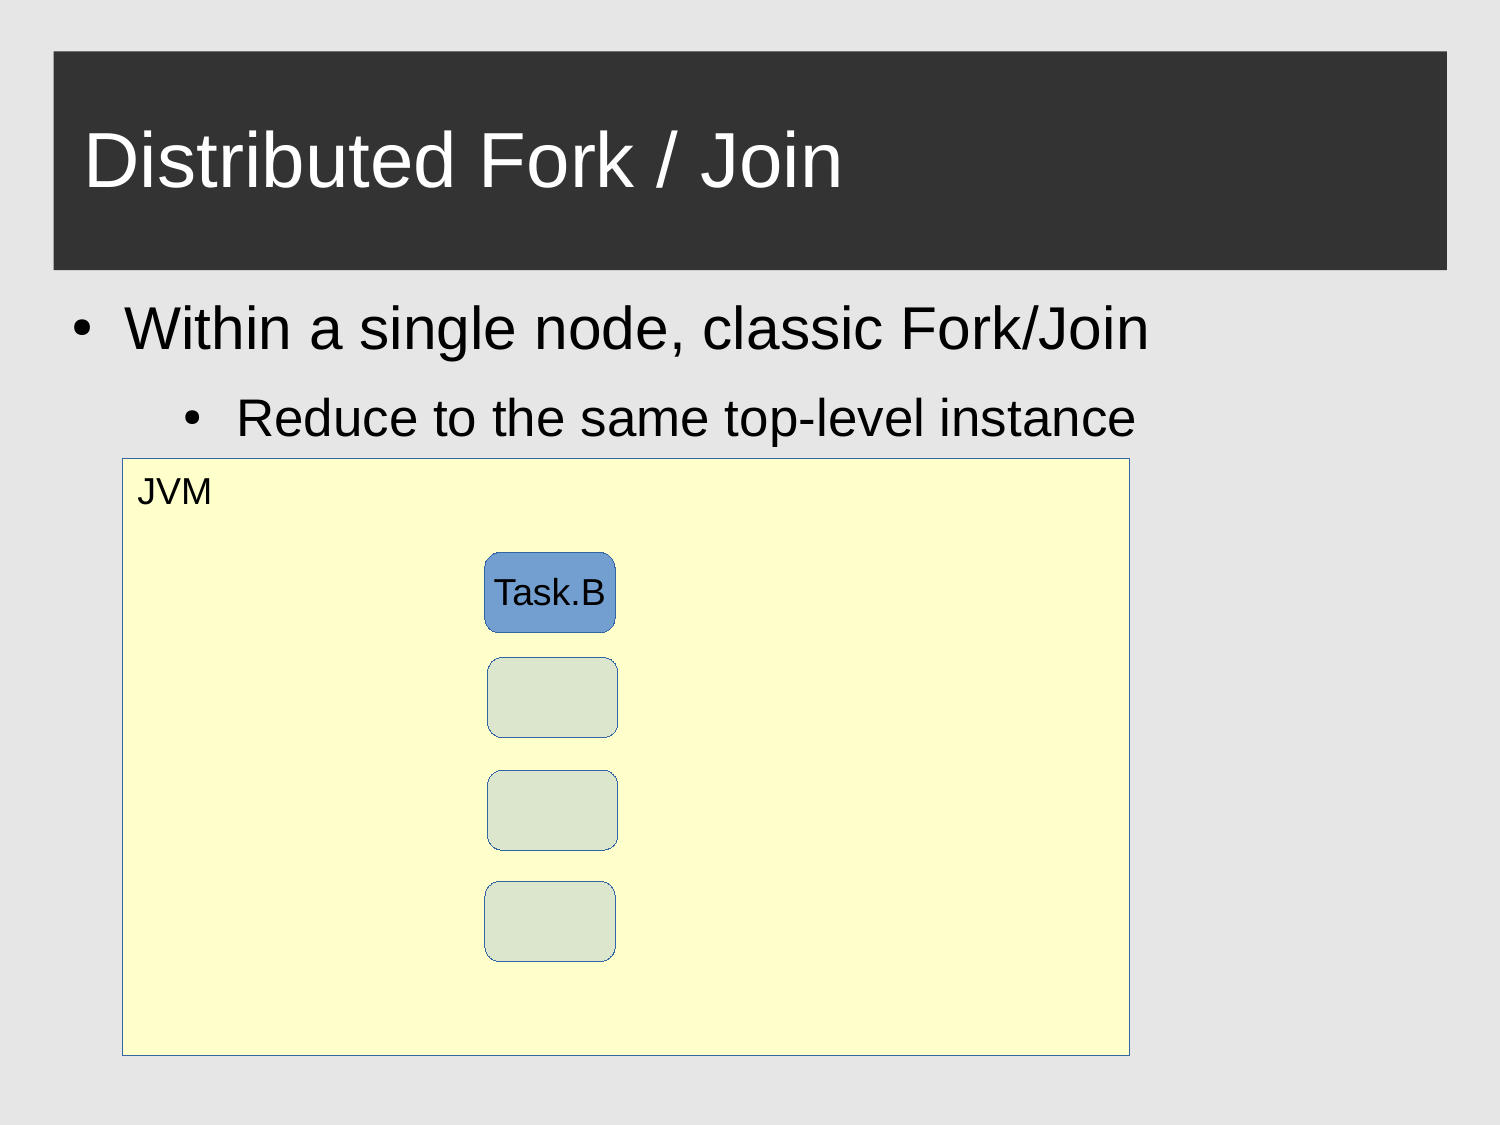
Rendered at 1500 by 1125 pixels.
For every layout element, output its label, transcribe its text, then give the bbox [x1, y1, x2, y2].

text_box [122, 991, 1130, 1056]
text_box [484, 881, 616, 962]
list Within a single node, classic Fork/Join Reduce to the same top-level instance [53, 294, 1447, 991]
text_box Task.B [484, 552, 616, 633]
title Distributed Fork / Join [53, 51, 1447, 271]
text_box [487, 657, 618, 738]
text_box [487, 770, 618, 851]
